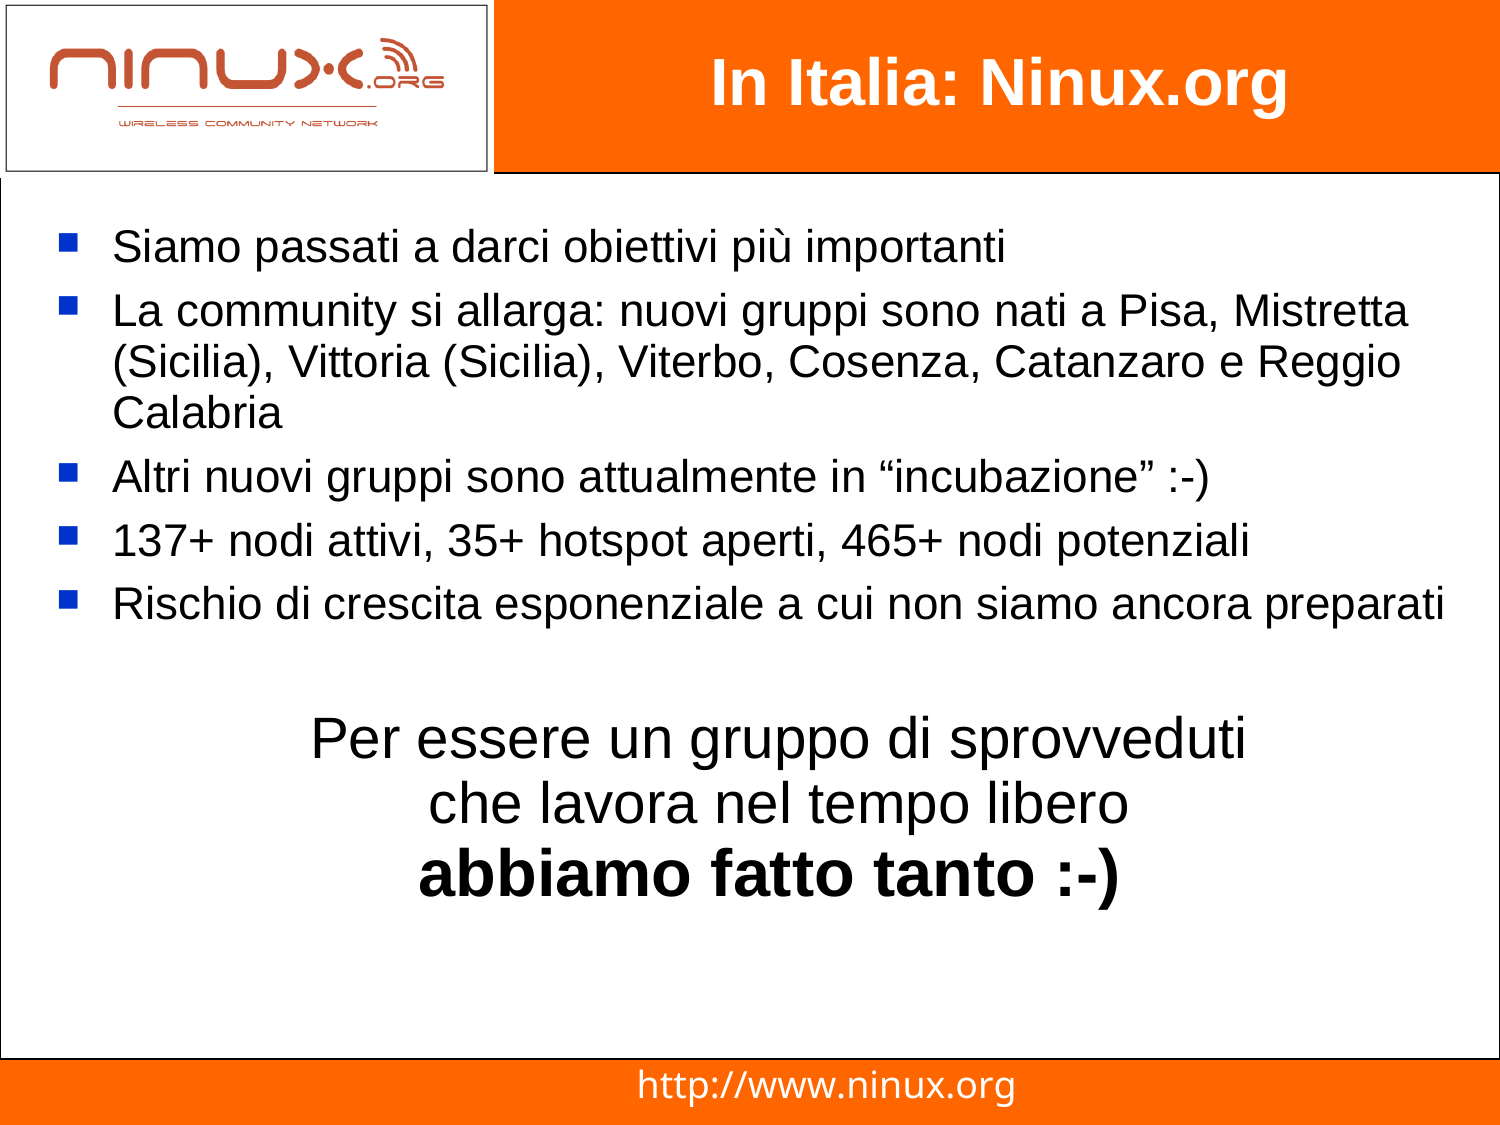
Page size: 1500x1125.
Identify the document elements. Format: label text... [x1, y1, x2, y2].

text_box http://www.ninux.org [621, 1053, 1159, 1125]
picture [0, 0, 494, 178]
list Siamo passati a darci obiettivi più importanti La community si allarga: nuovi gruppi sono nati a Pisa, Mistretta (Sicilia), Vittoria (Sicilia), Viterbo, Cosenza, Catanzaro e Reggio Calabria Altri nuovi gruppi sono attualmente in “incubazione” :-) 137+ nodi attivi, 35+ hotspot aperti, 465+ nodi potenziali Rischio di crescita esponenziale a cui non siamo ancora preparati Per essere un gruppo di sprovveduti che lavora nel tempo libero abbiamo fatto tanto :-) [41, 213, 1463, 1046]
title In Italia: Ninux.org [501, 0, 1500, 165]
